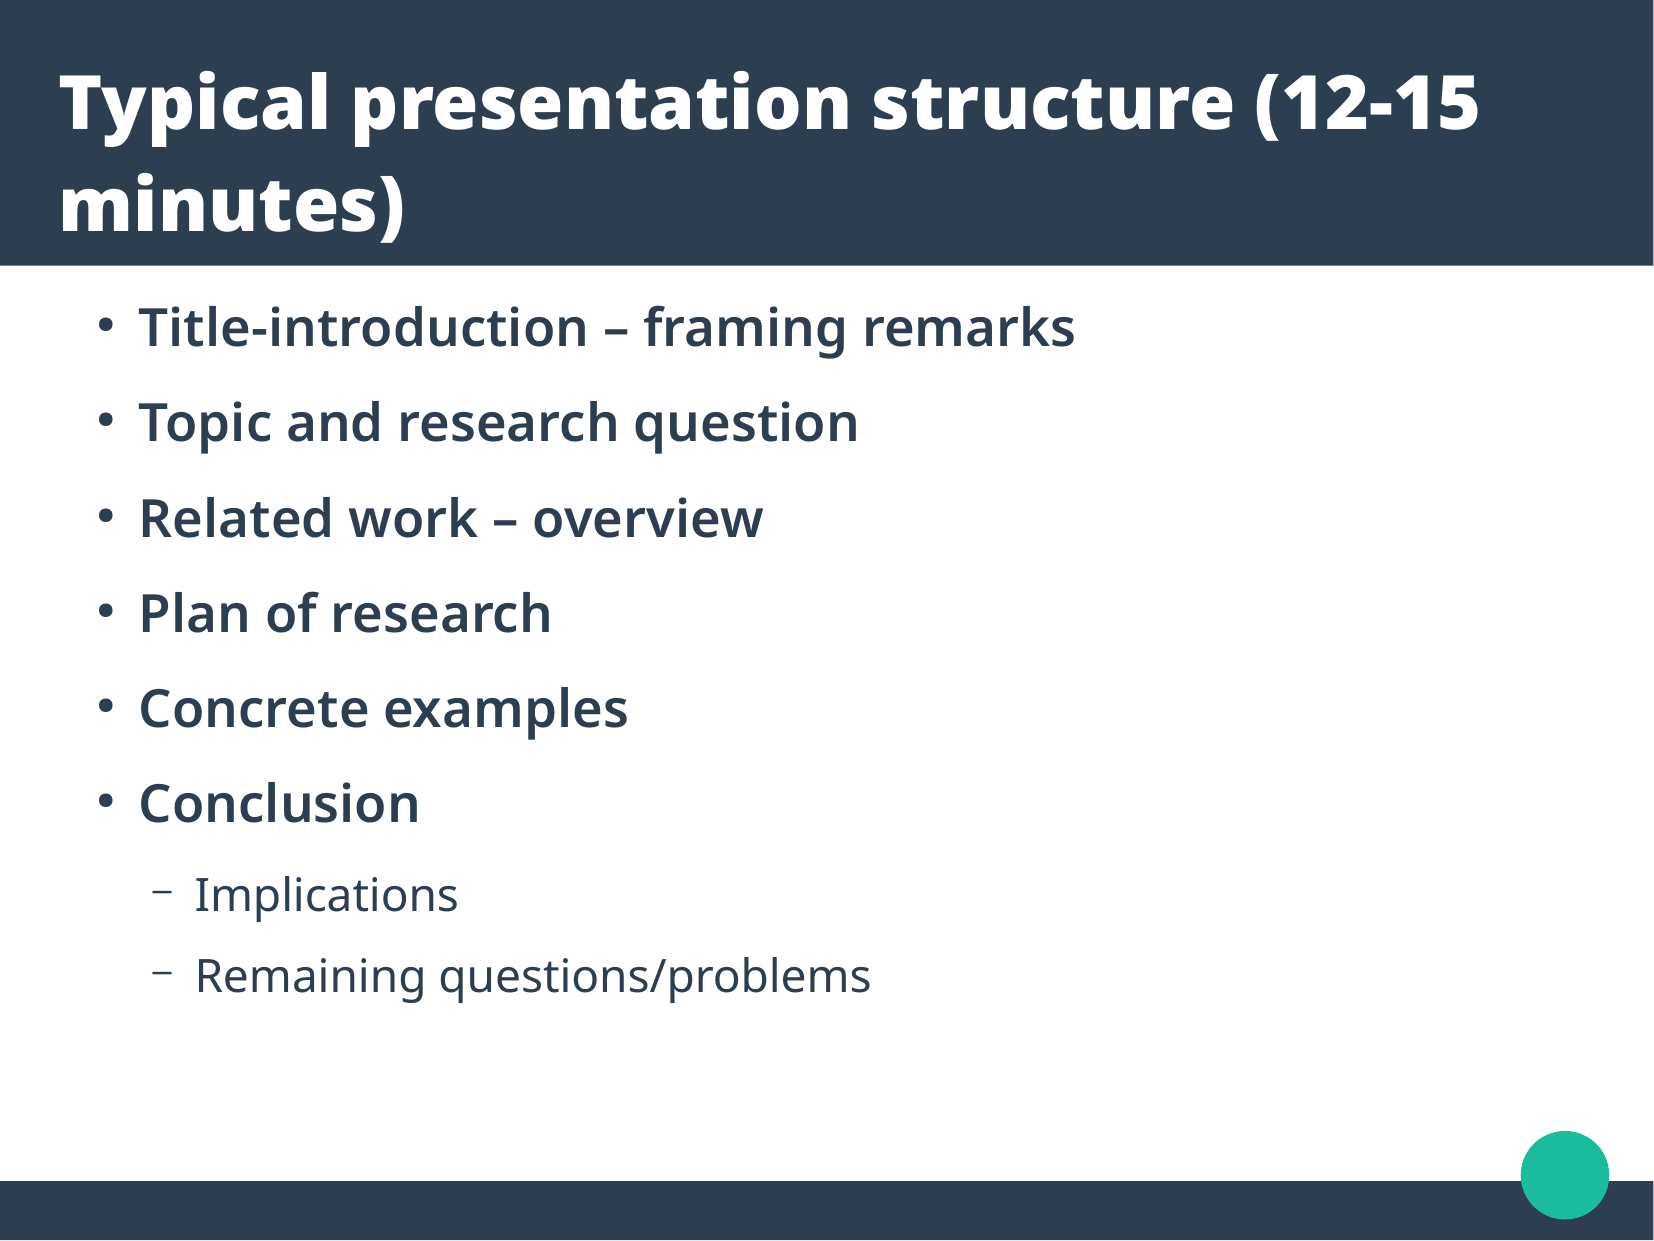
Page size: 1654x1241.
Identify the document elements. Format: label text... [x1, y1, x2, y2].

title Typical presentation structure (12-15 minutes) [59, 49, 1595, 207]
list Title-introduction – framing remarks Topic and research question Related work – overview Plan of research Concrete examples Conclusion Implications Remaining questions/problems [82, 290, 1571, 1010]
